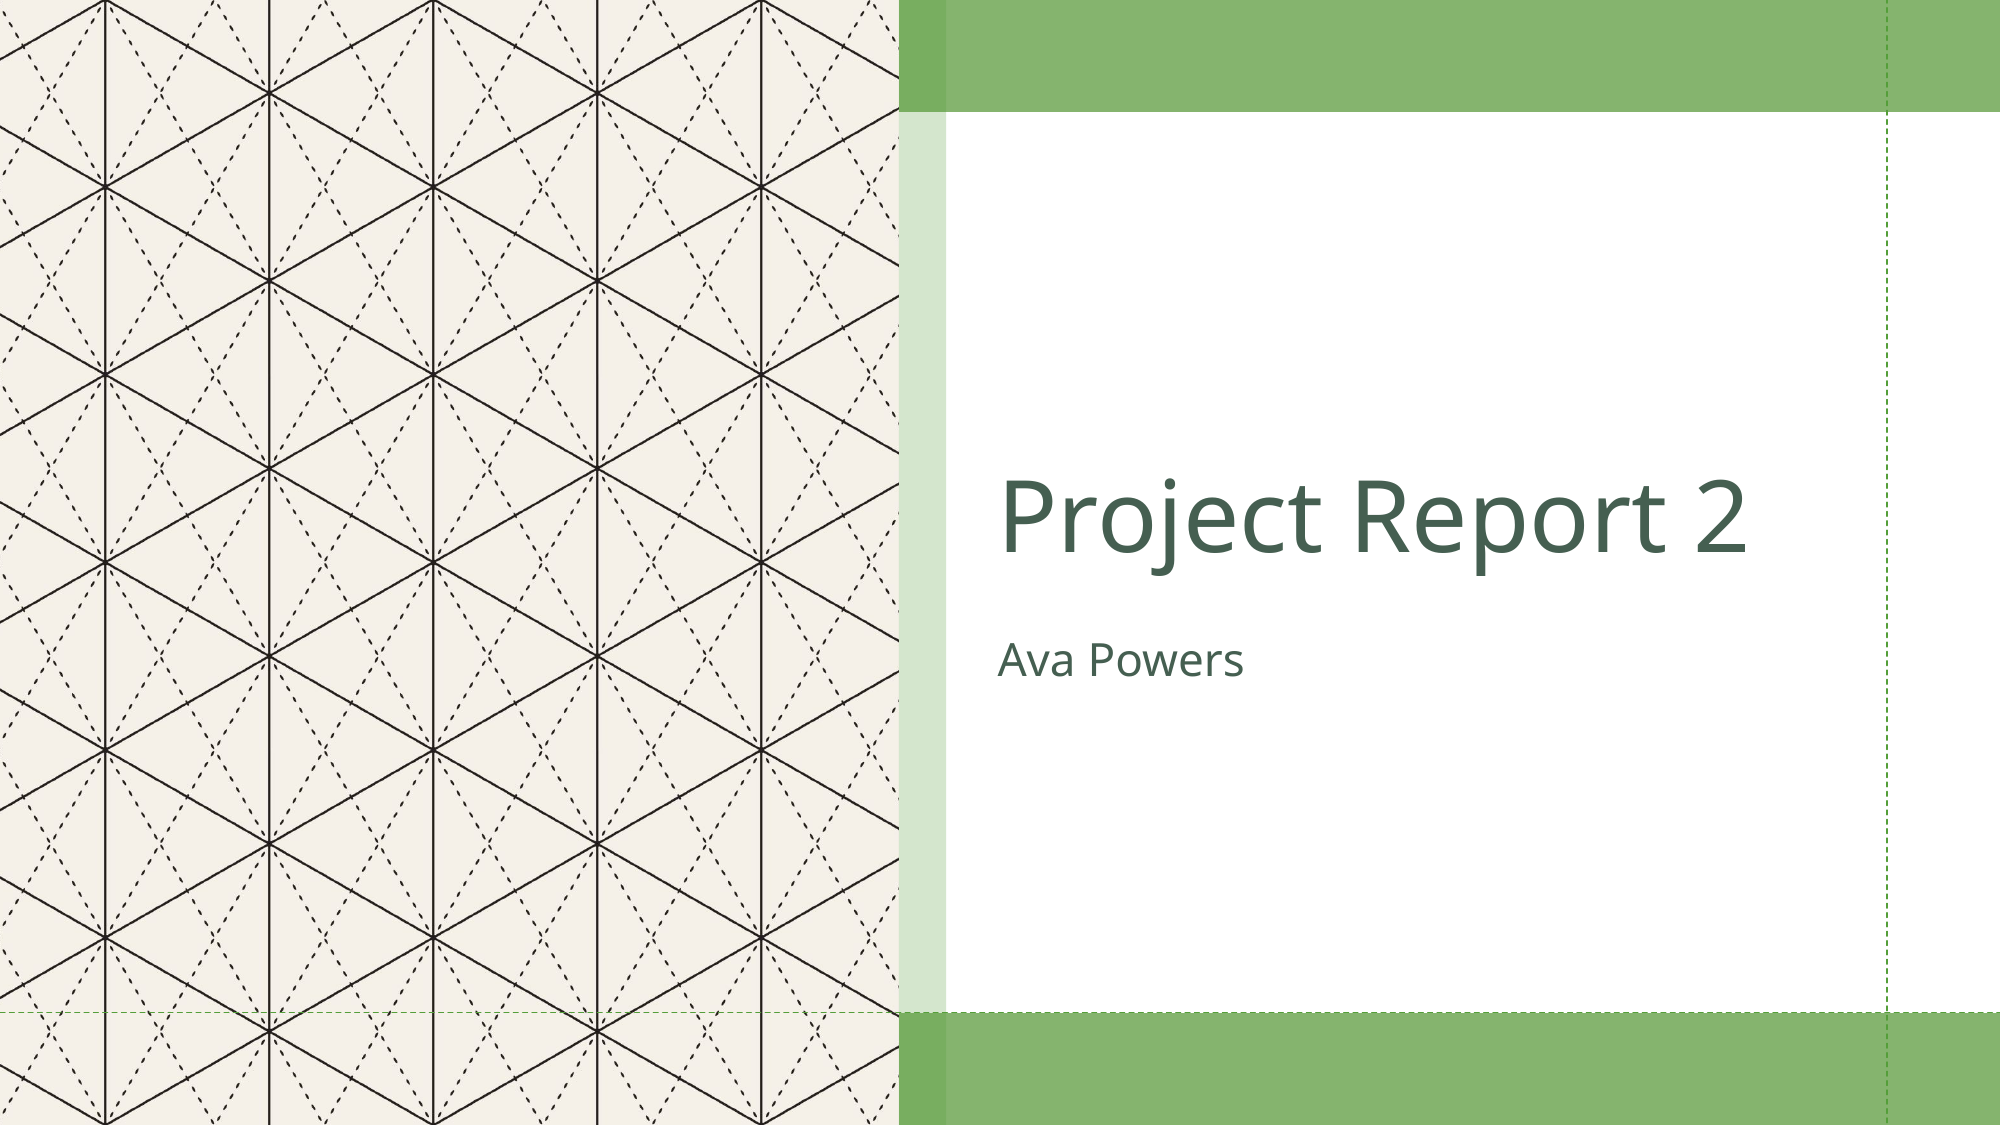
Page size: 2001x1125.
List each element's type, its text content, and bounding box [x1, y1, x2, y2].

picture [0, 0, 899, 1125]
text_box [899, 0, 2000, 1125]
picture [1843, 966, 1977, 1101]
title Project Report 2 [982, 94, 1812, 582]
subtitle Ava Powers [982, 617, 1812, 978]
